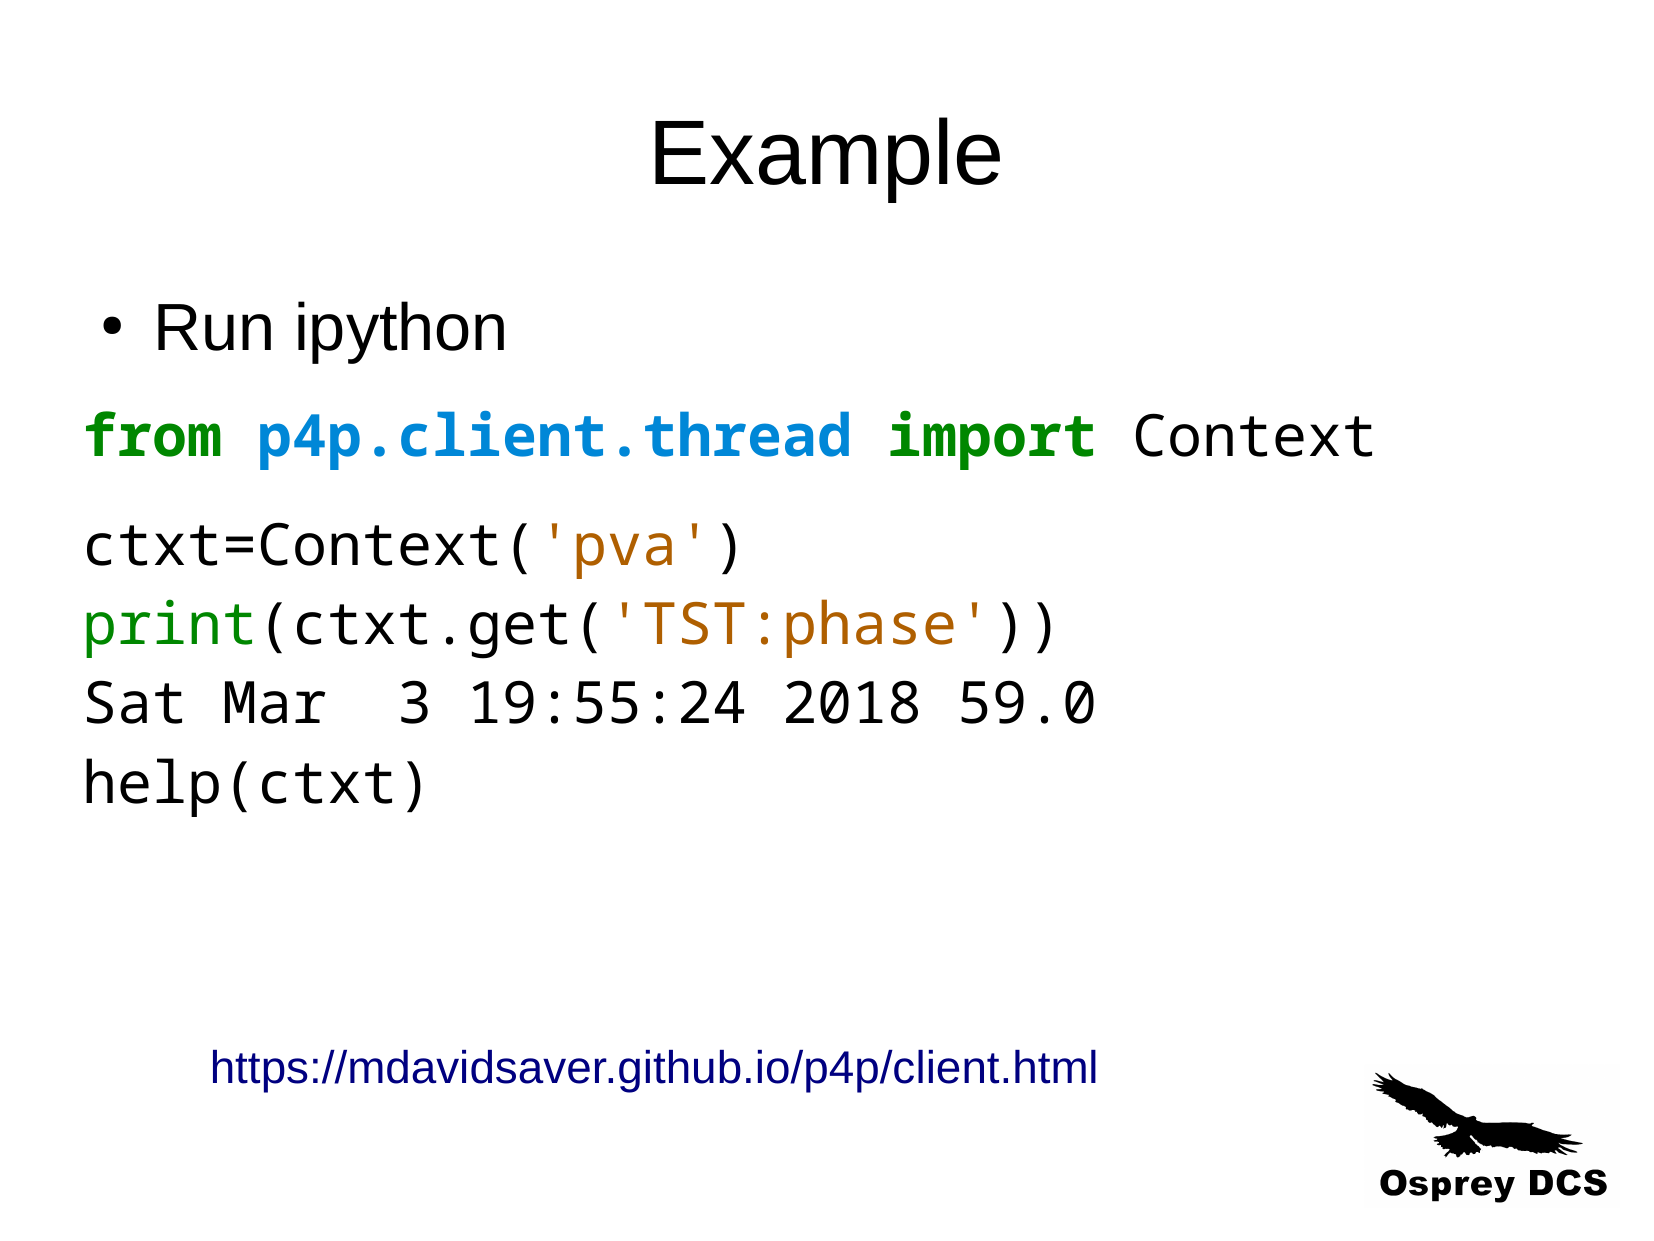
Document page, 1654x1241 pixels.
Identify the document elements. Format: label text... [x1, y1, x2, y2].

picture [1364, 1064, 1620, 1208]
list Run ipython from p4p.client.thread import Context ctxt=Context('pva') print(ctxt.get('TST:phase')) Sat Mar 3 19:55:24 2018 59.0 help(ctxt) [82, 290, 1571, 1010]
text_box https://mdavidsaver.github.io/p4p/client.html [195, 1035, 1115, 1102]
title Example [82, 49, 1571, 257]
